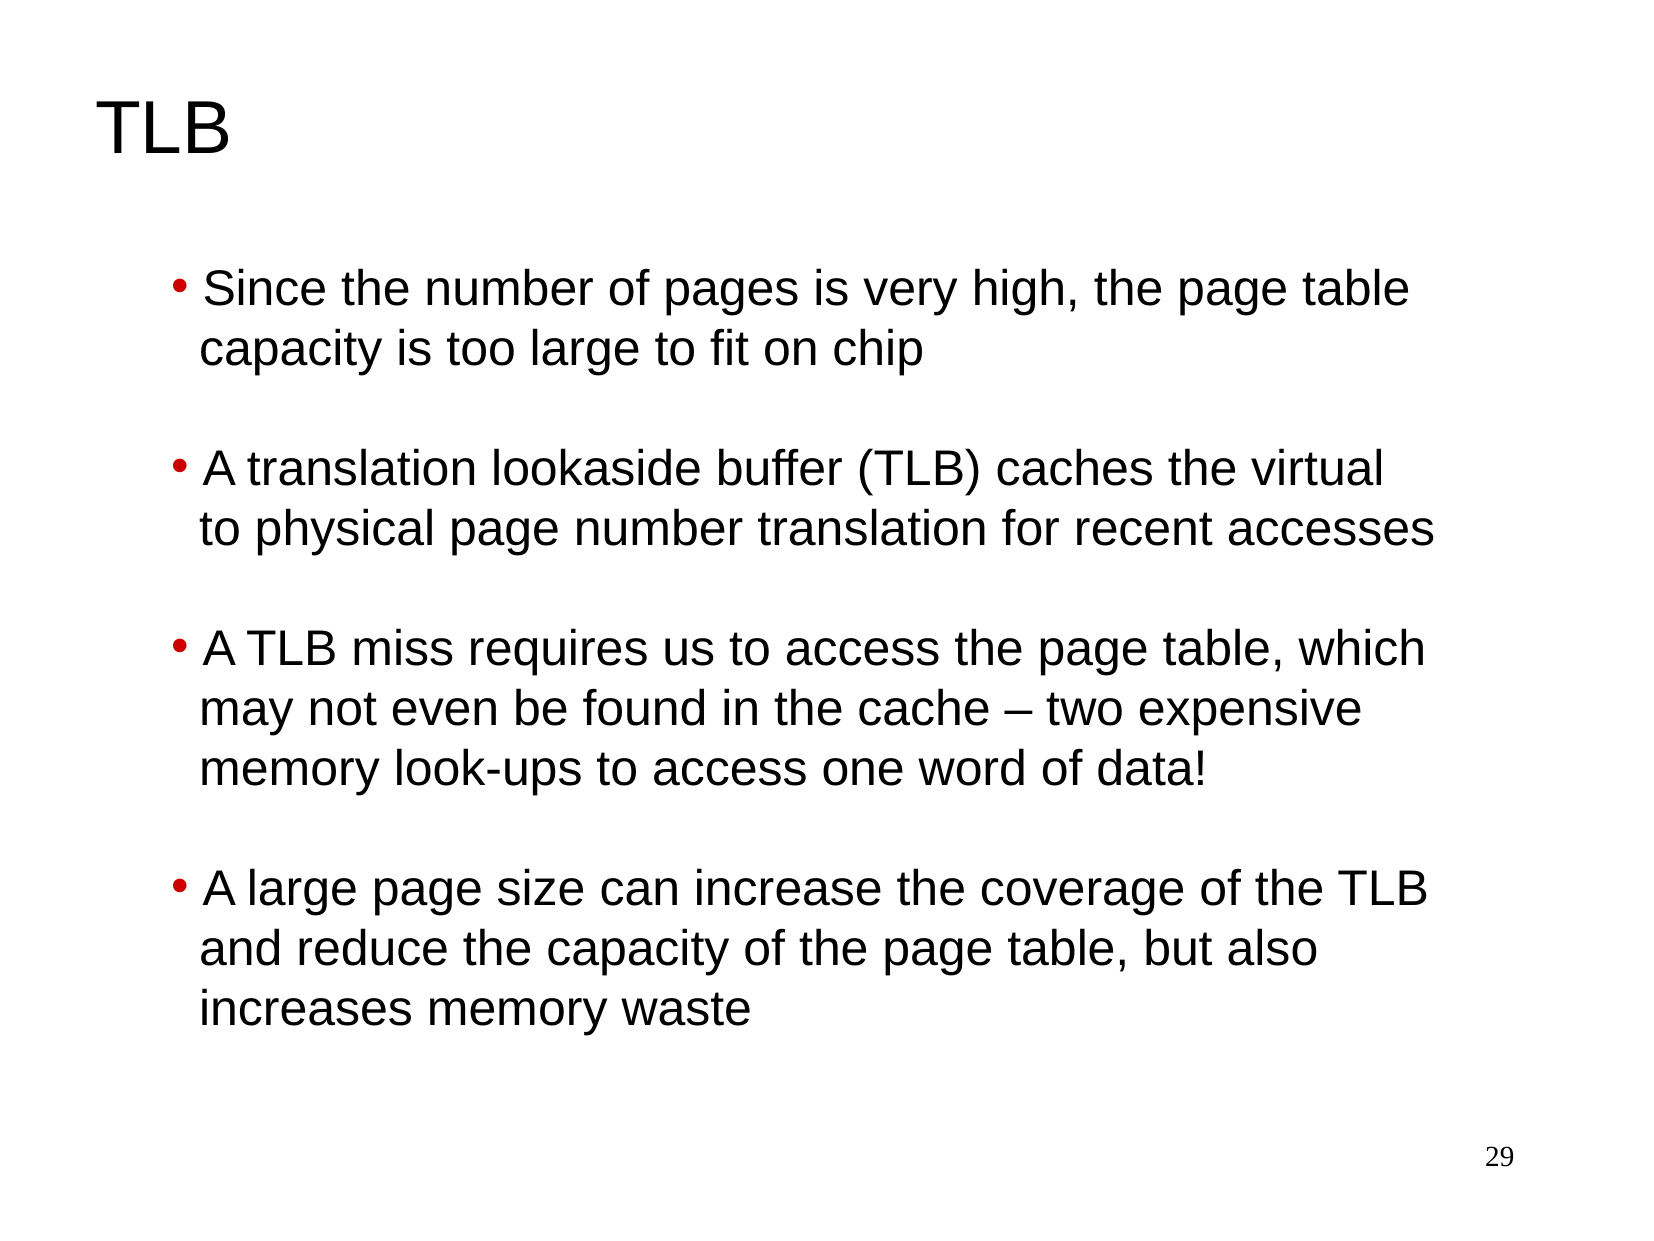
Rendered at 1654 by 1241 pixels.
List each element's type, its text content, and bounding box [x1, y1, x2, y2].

text_box <number> [1184, 1129, 1530, 1213]
text_box Since the number of pages is very high, the page table capacity is too large to fit on chip A translation lookaside buffer (TLB) caches the virtual to physical page number translation for recent accesses A TLB miss requires us to access the page table, which may not even be found in the cache – two expensive memory look-ups to access one word of data! A large page size can increase the coverage of the TLB and reduce the capacity of the page table, but also increases memory waste [156, 247, 1451, 1044]
text_box TLB [80, 71, 248, 177]
